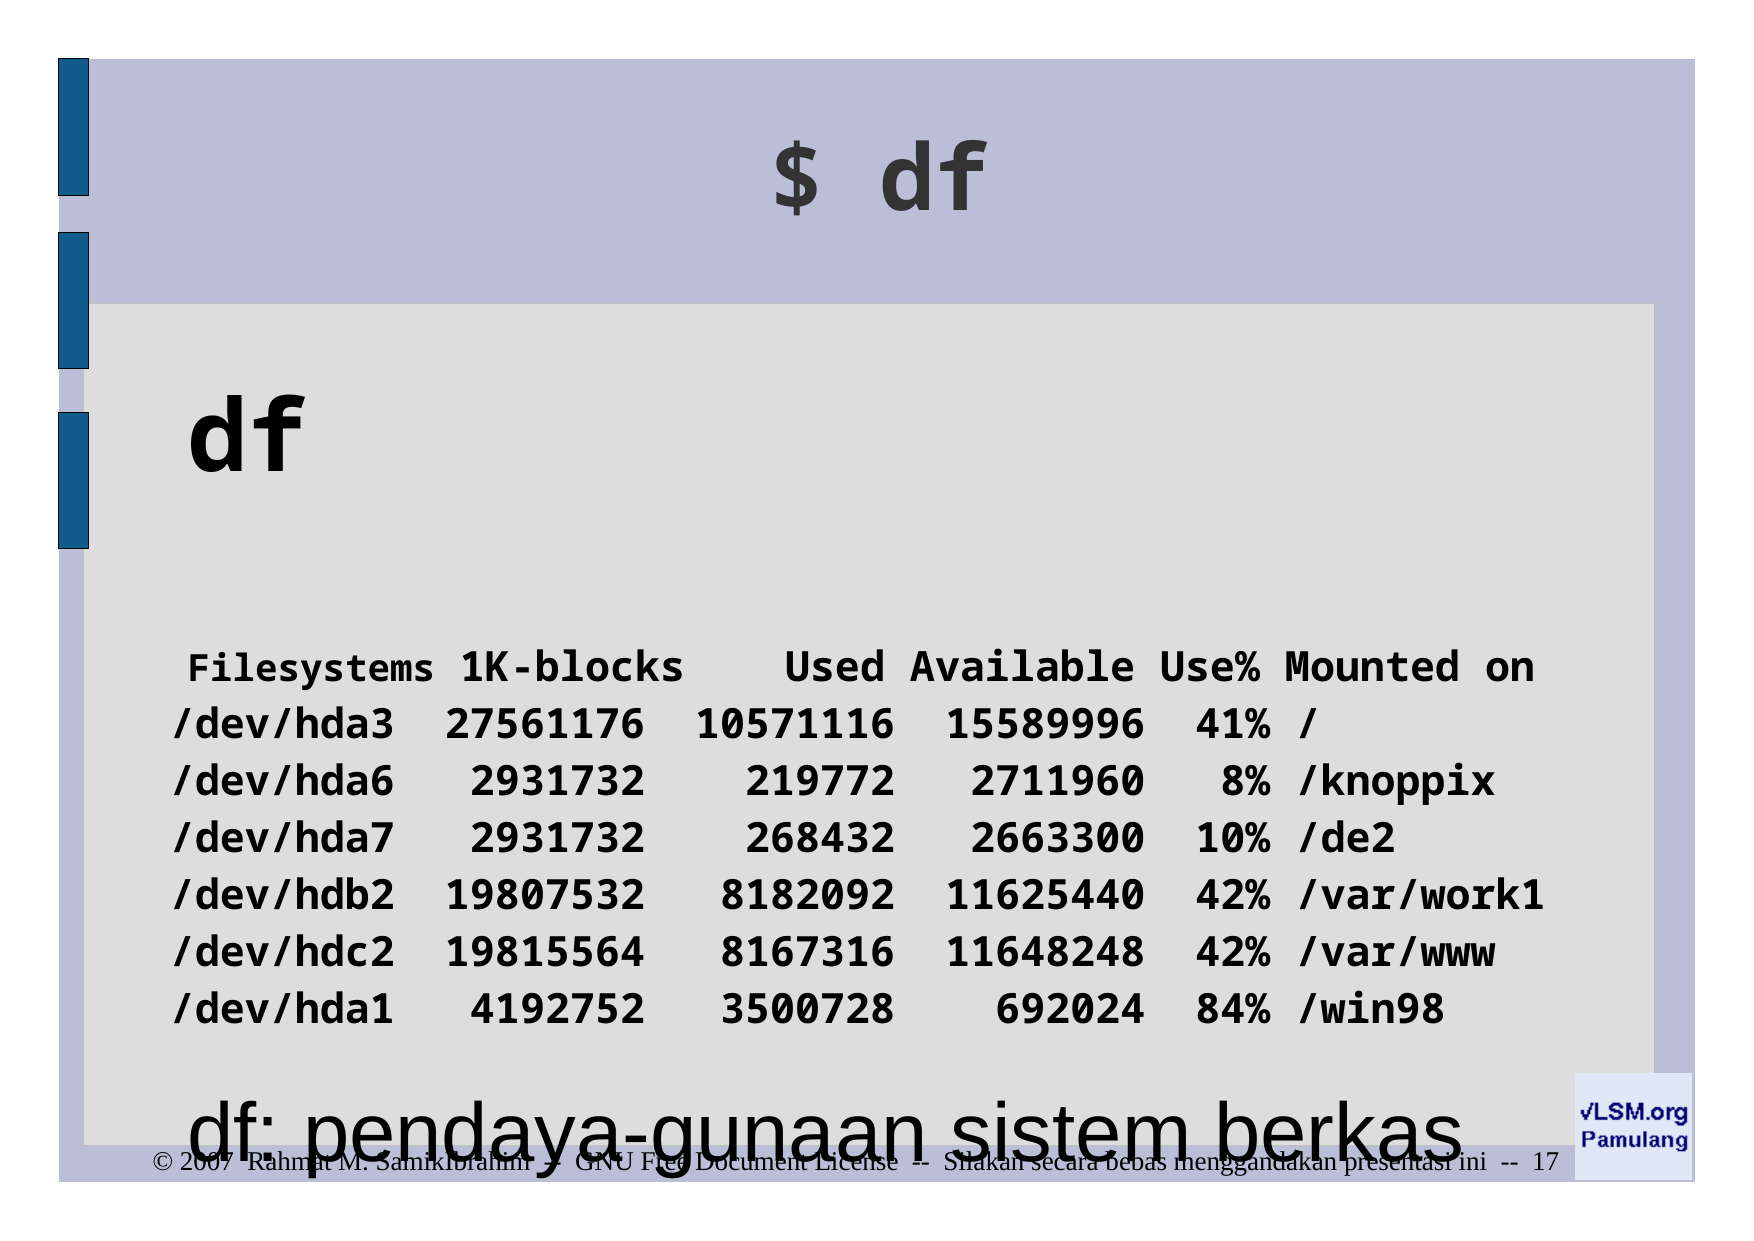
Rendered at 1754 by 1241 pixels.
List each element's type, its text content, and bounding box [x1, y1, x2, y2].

list df Filesystems 1K-blocks Used Available Use% Mounted on /dev/hda3 27561176 10571116 15589996 41% / /dev/hda6 2931732 219772 2711960 8% /knoppix /dev/hda7 2931732 268432 2663300 10% /de2 /dev/hdb2 19807532 8182092 11625440 42% /var/work1 /dev/hdc2 19815564 8167316 11648248 42% /var/www /dev/hda1 4192752 3500728 692024 84% /win98 df: pendaya-gunaan sistem berkas [169, 364, 1573, 1048]
title $ df [177, 88, 1581, 263]
picture [1575, 1073, 1692, 1180]
